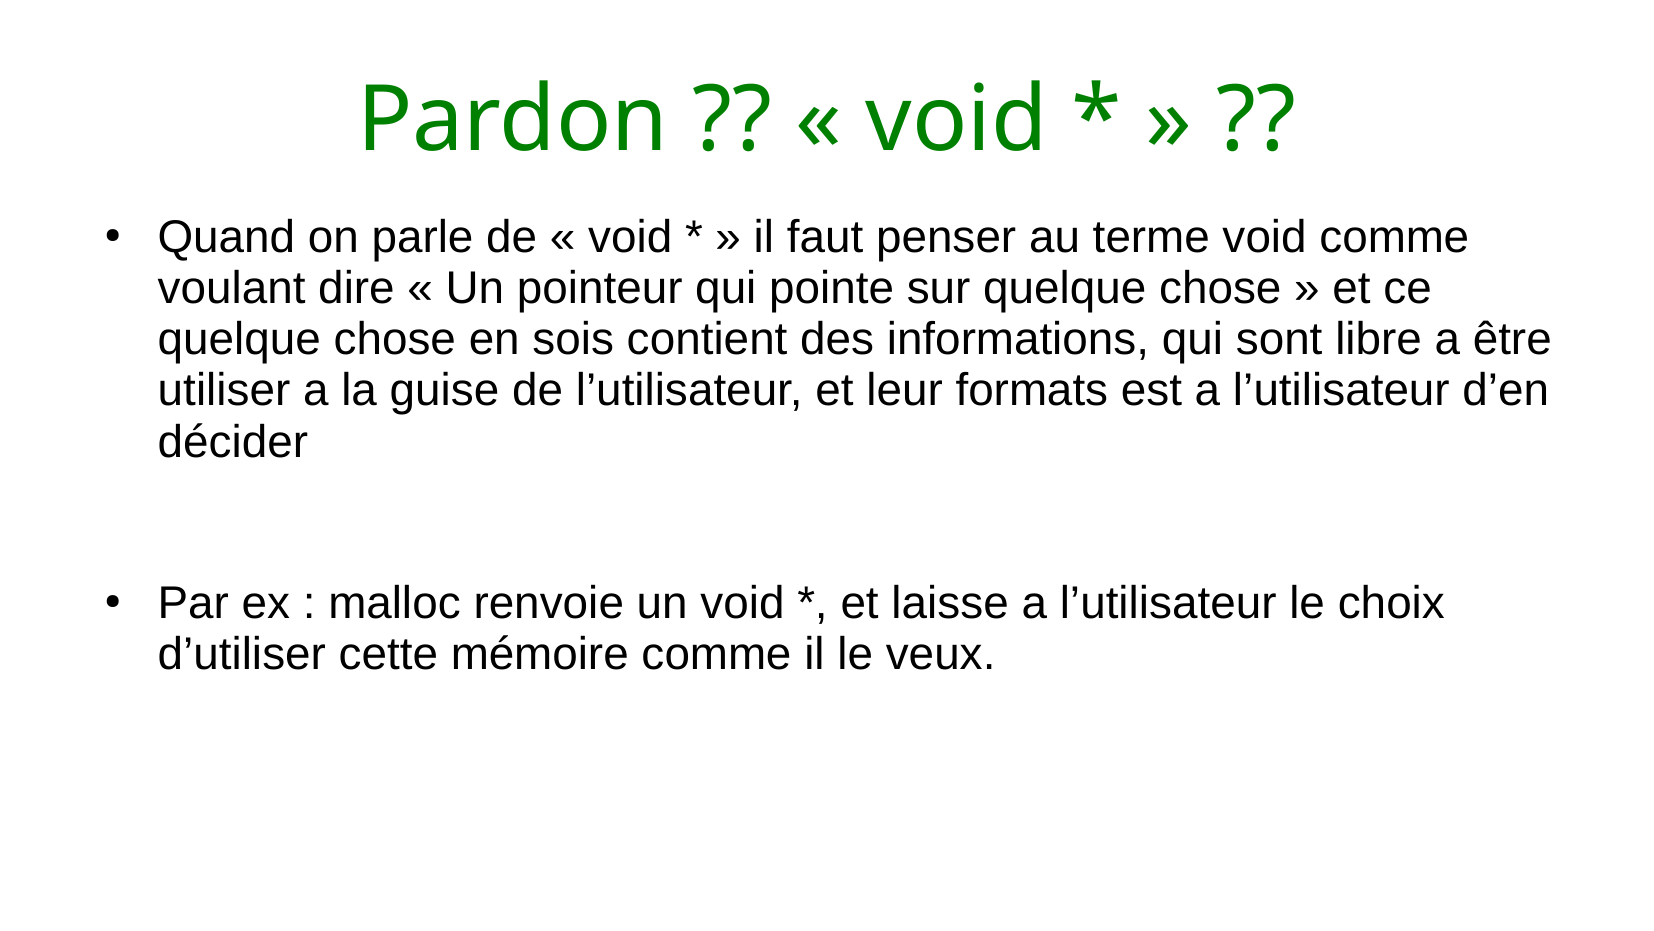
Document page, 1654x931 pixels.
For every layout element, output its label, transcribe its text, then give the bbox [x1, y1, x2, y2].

list Quand on parle de « void * » il faut penser au terme void comme voulant dire « Un pointeur qui pointe sur quelque chose » et ce quelque chose en sois contient des informations, qui sont libre a être utiliser a la guise de l’utilisateur, et leur formats est a l’utilisateur d’en décider Par ex : malloc renvoie un void *, et laisse a l’utilisateur le choix d’utiliser cette mémoire comme il le veux. [86, 210, 1576, 750]
title Pardon ?? « void * » ?? [82, 37, 1571, 193]
